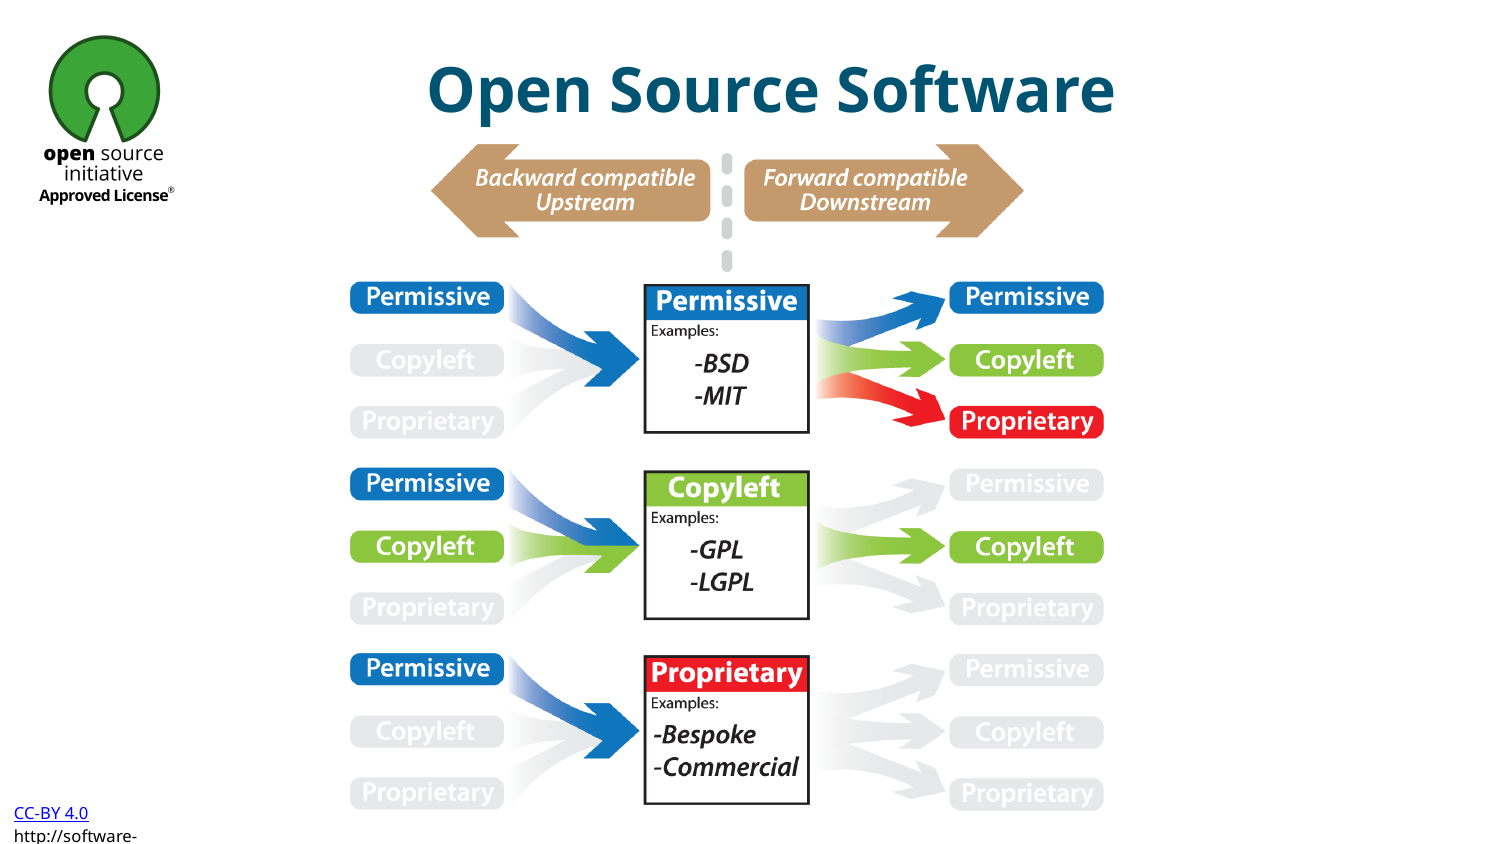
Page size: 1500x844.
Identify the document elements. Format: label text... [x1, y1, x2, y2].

text_box CC-BY 4.0 http://software-carpentry.org/ [2, 797, 240, 844]
text_box Open Source Software licenses [325, 44, 1218, 159]
picture [35, 24, 177, 213]
picture [345, 139, 1108, 815]
